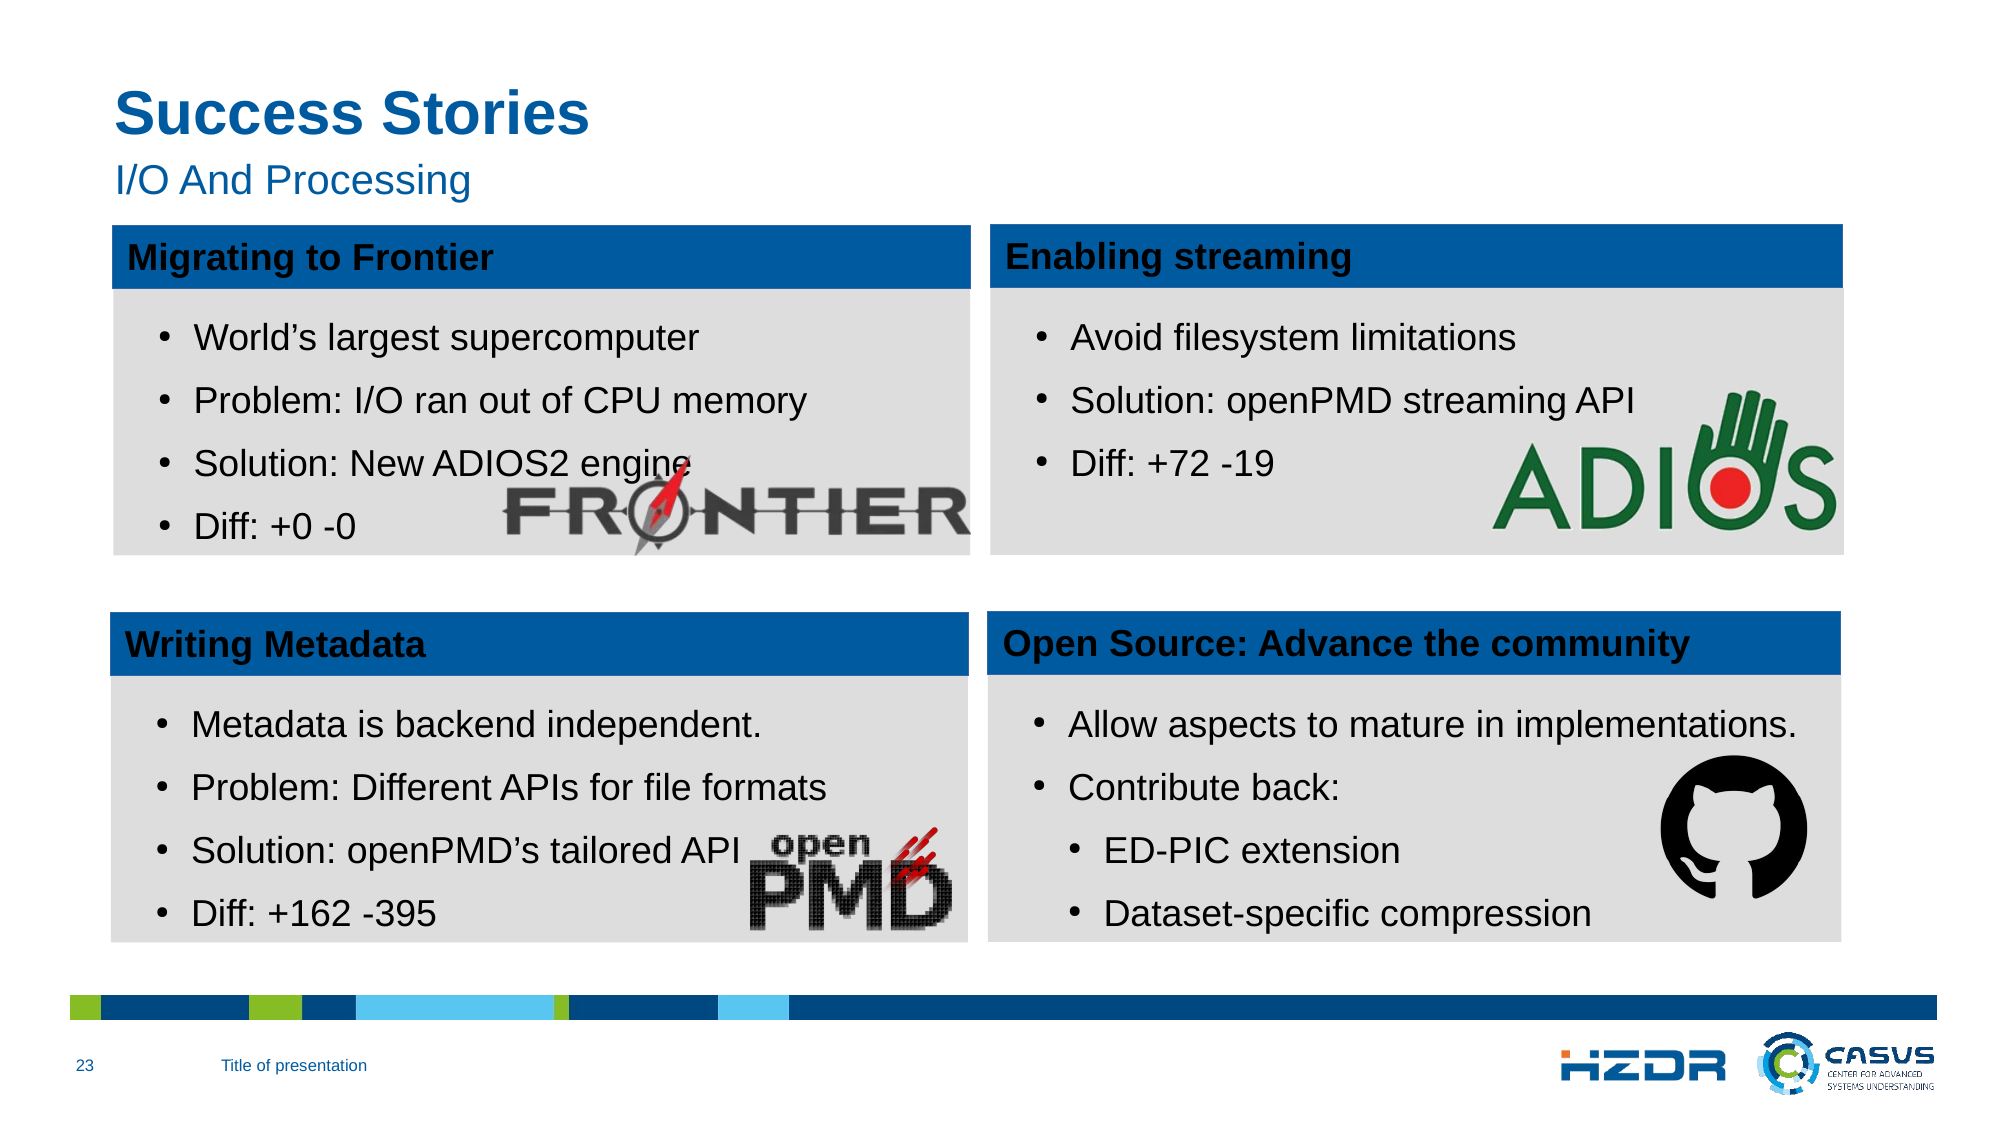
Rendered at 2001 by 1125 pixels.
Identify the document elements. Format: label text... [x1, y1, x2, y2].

text_box Migrating to Frontier [112, 225, 971, 289]
text_box Metadata is backend independent. Problem: Different APIs for file formats Solution: openPMD’s tailored API Diff: +162 -395 [110, 676, 968, 943]
picture [1560, 1049, 1726, 1081]
picture [739, 821, 968, 943]
picture [1757, 1032, 1934, 1095]
title Success Stories [114, 80, 1934, 148]
text_box Writing Metadata [110, 612, 969, 676]
text_box Open Source: Advance the community [987, 611, 1841, 675]
picture [104, 995, 569, 1020]
text_box Avoid filesystem limitations Solution: openPMD streaming API Diff: +72 -19 [990, 288, 1489, 555]
picture [70, 995, 101, 1020]
text_box Allow aspects to mature in implementations. Contribute back: ED-PIC extension Dataset-specific compression [987, 674, 1842, 942]
text_box Enabling streaming [990, 224, 1843, 288]
picture [572, 995, 1937, 1020]
picture [502, 455, 971, 556]
picture [1602, 752, 1865, 901]
text_box World’s largest supercomputer Problem: I/O ran out of CPU memory Solution: New ADIOS2 engine Diff: +0 -0 [113, 289, 971, 556]
text_box I/O And Processing [114, 152, 1267, 208]
picture [1489, 287, 1841, 640]
